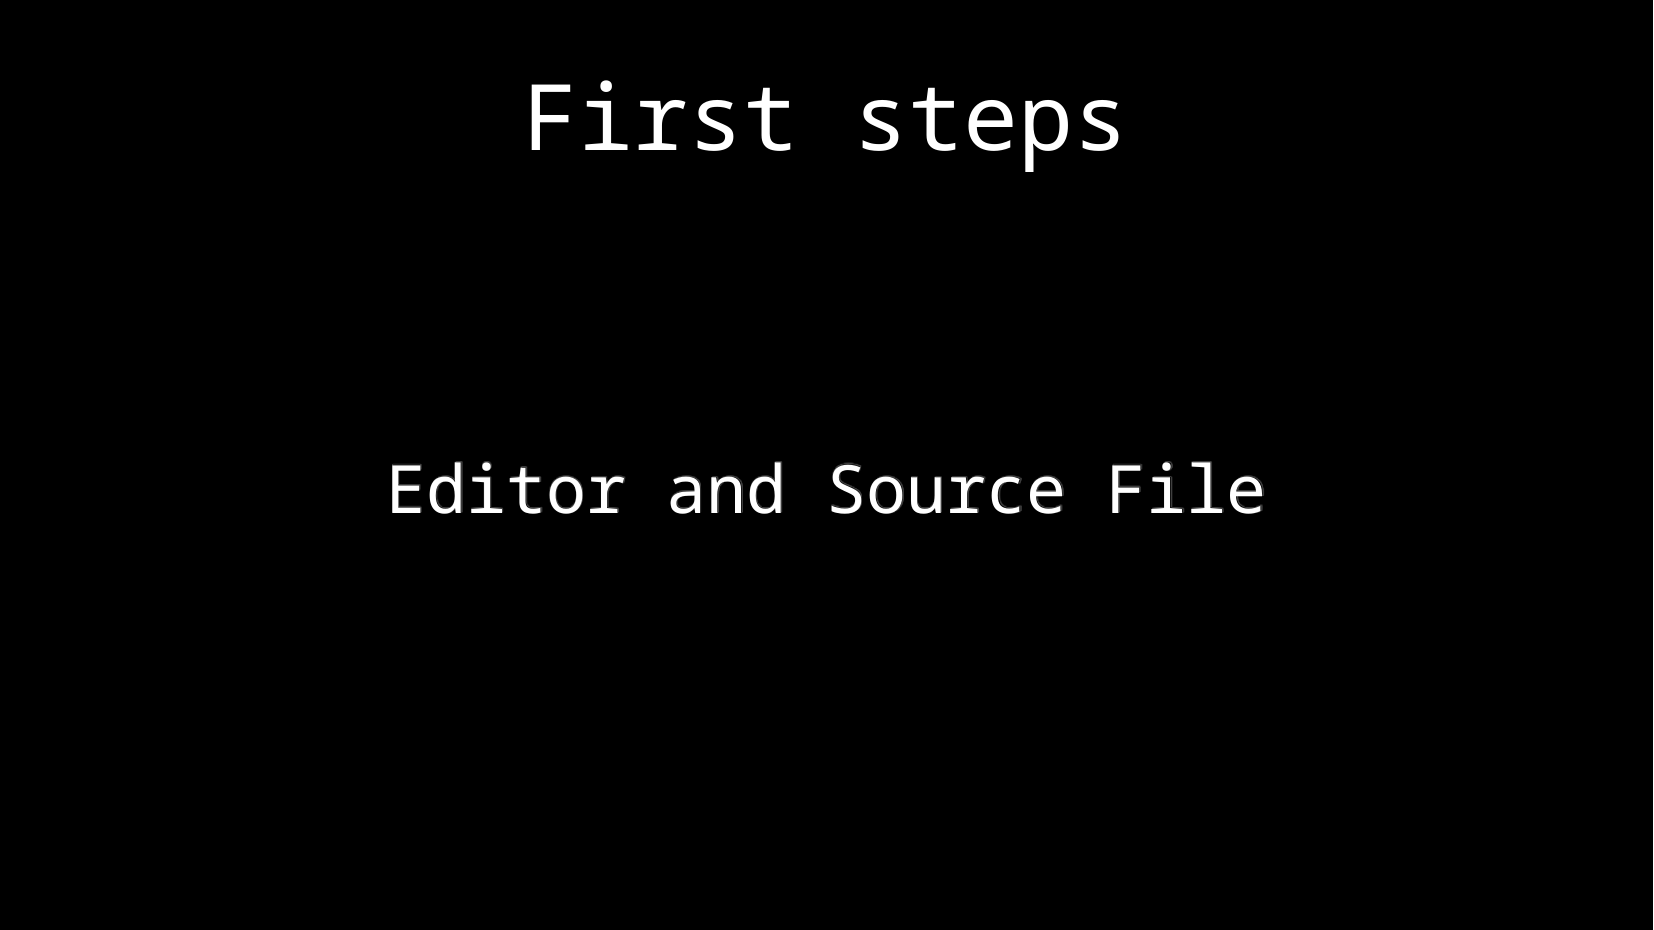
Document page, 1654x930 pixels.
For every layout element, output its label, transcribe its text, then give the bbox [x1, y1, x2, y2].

title First steps [82, 37, 1571, 193]
subtitle Editor and Source File [82, 217, 1571, 757]
